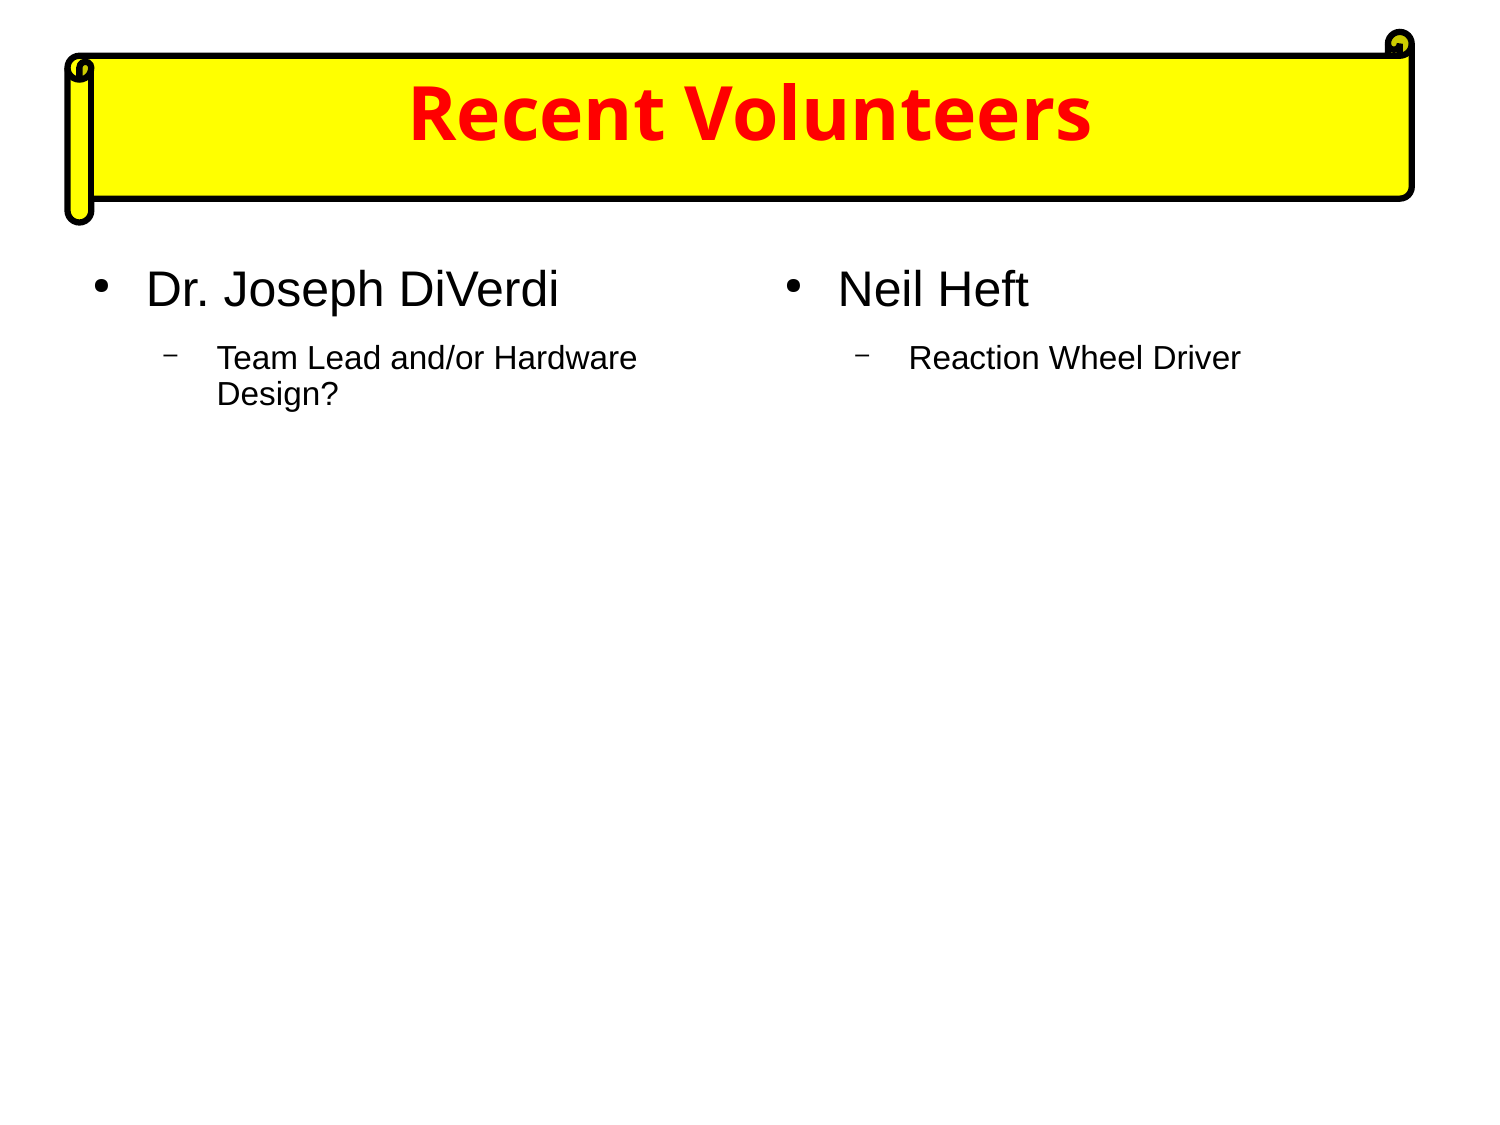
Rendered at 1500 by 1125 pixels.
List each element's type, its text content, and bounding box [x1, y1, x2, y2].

text_box [72, 31, 1412, 58]
text_box Recent Volunteers [0, 58, 1500, 164]
list Dr. Joseph DiVerdi Team Lead and/or Hardware Design? [75, 263, 734, 916]
text_box [67, 164, 1412, 223]
list Neil Heft Reaction Wheel Driver [766, 263, 1426, 916]
